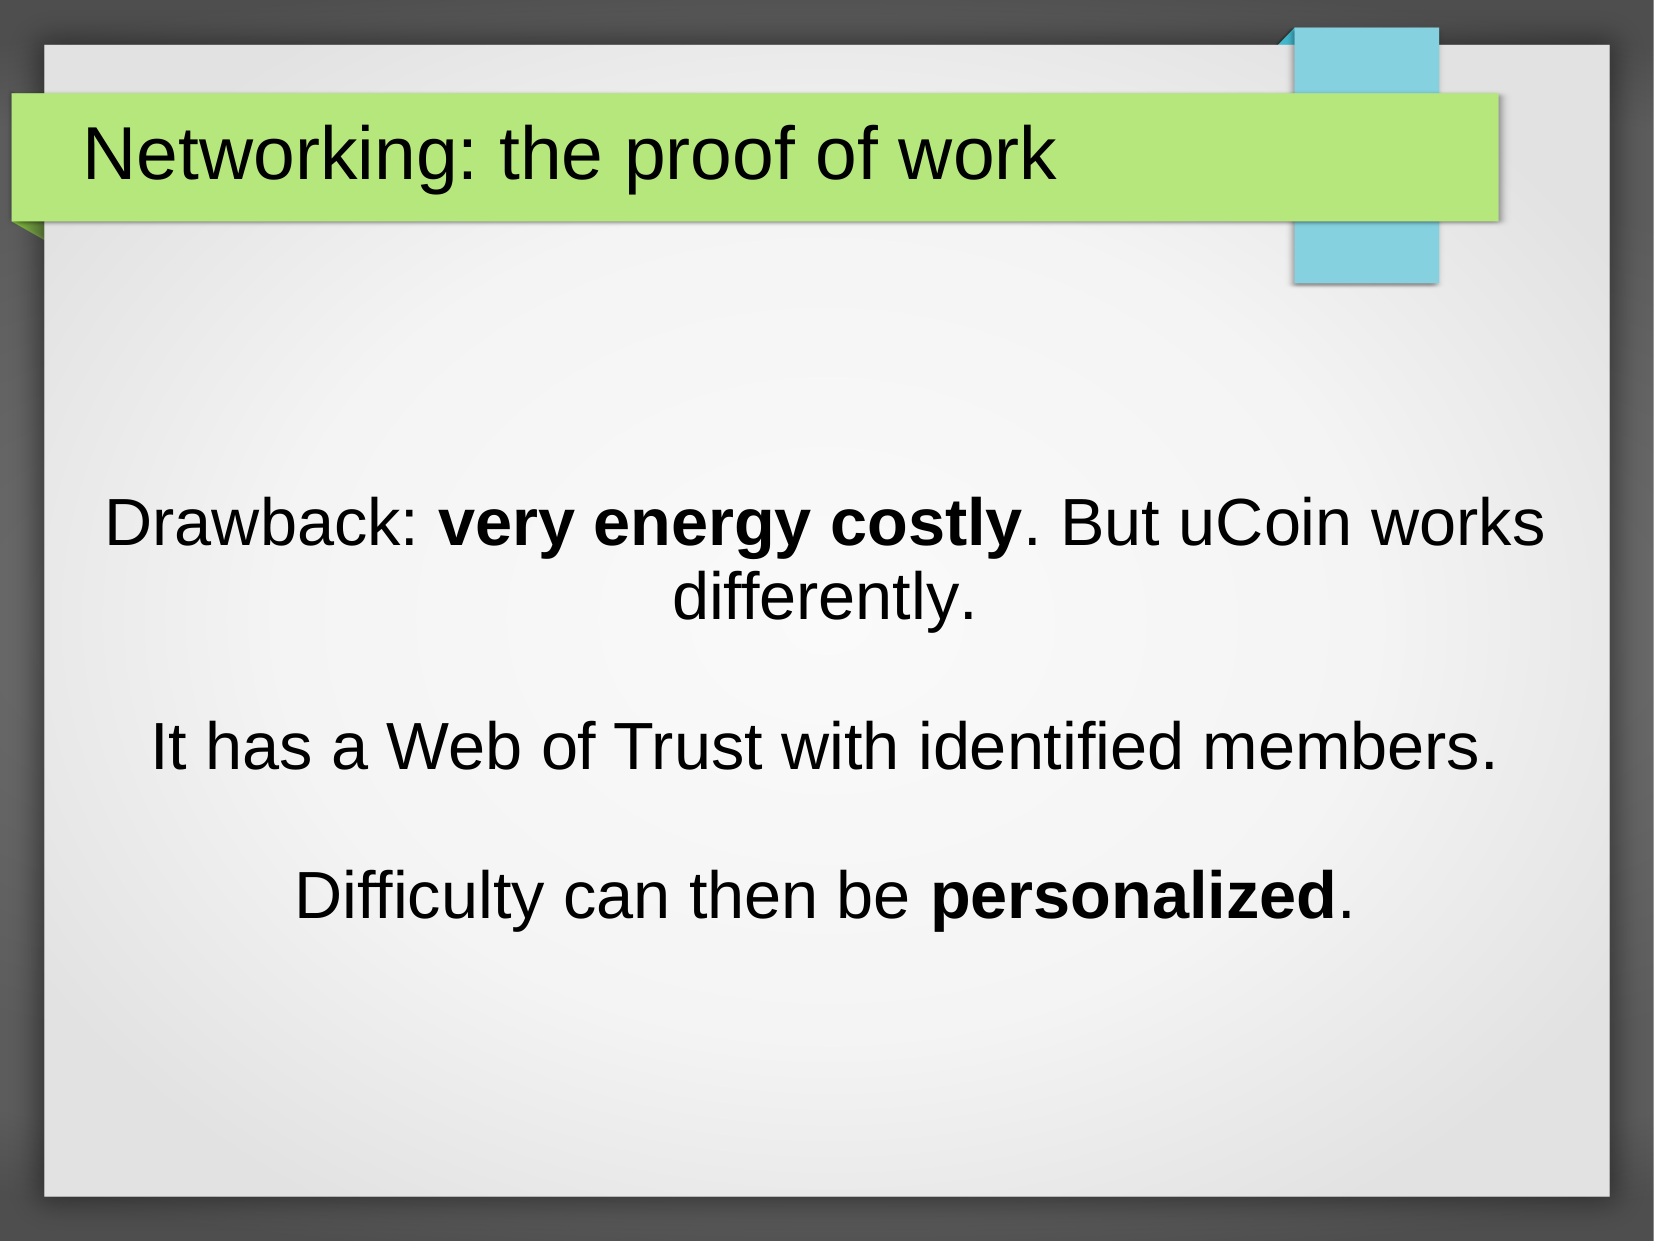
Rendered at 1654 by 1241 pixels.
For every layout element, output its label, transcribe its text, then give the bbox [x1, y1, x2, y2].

title Networking: the proof of work [82, 94, 1501, 213]
picture [0, 0, 1654, 1241]
subtitle Drawback: very energy costly. But uCoin works differently. It has a Web of Trust with identified members. Difficulty can then be personalized. [81, 349, 1570, 1069]
